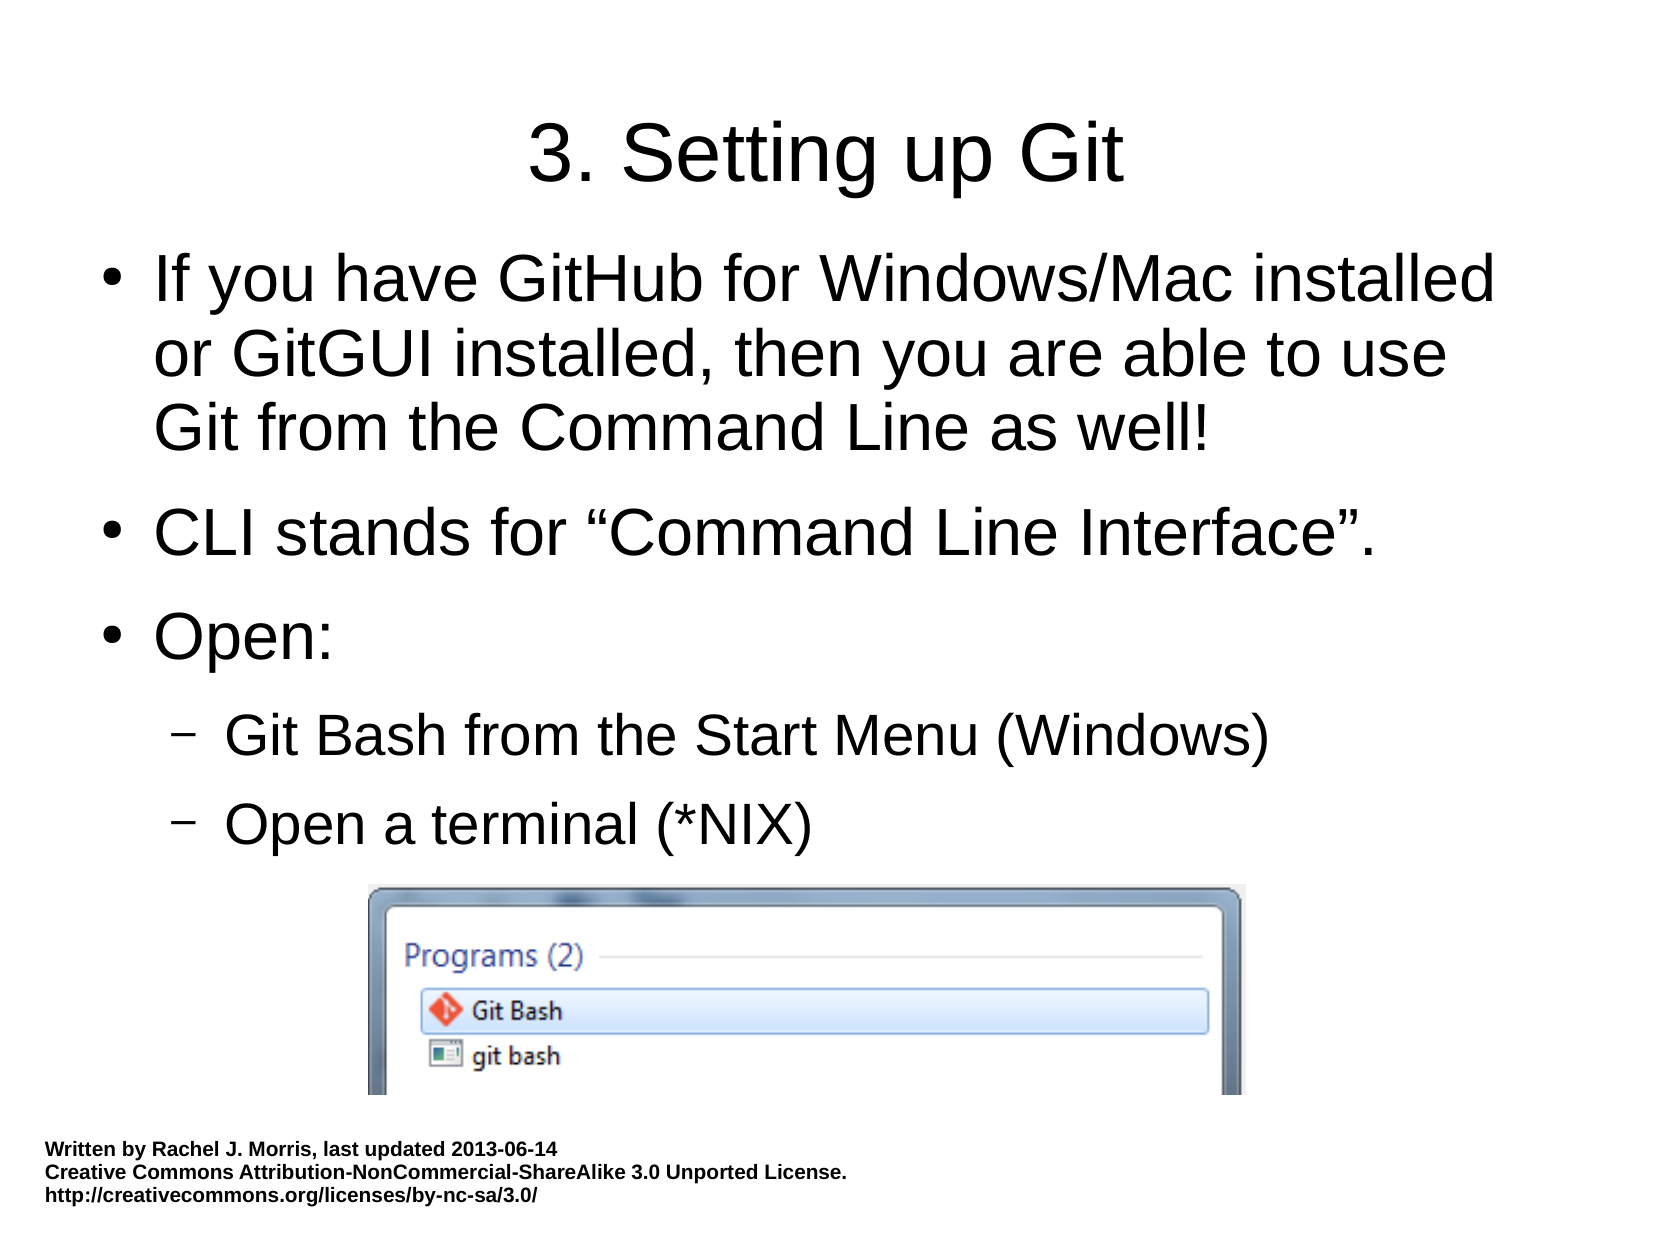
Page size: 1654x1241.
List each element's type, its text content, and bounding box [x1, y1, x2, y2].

list If you have GitHub for Windows/Mac installed or GitGUI installed, then you are able to use Git from the Command Line as well! CLI stands for “Command Line Interface”. Open: Git Bash from the Start Menu (Windows) Open a terminal (*NIX) [82, 240, 1538, 961]
title 3. Setting up Git [82, 49, 1571, 257]
picture [368, 884, 1246, 1096]
